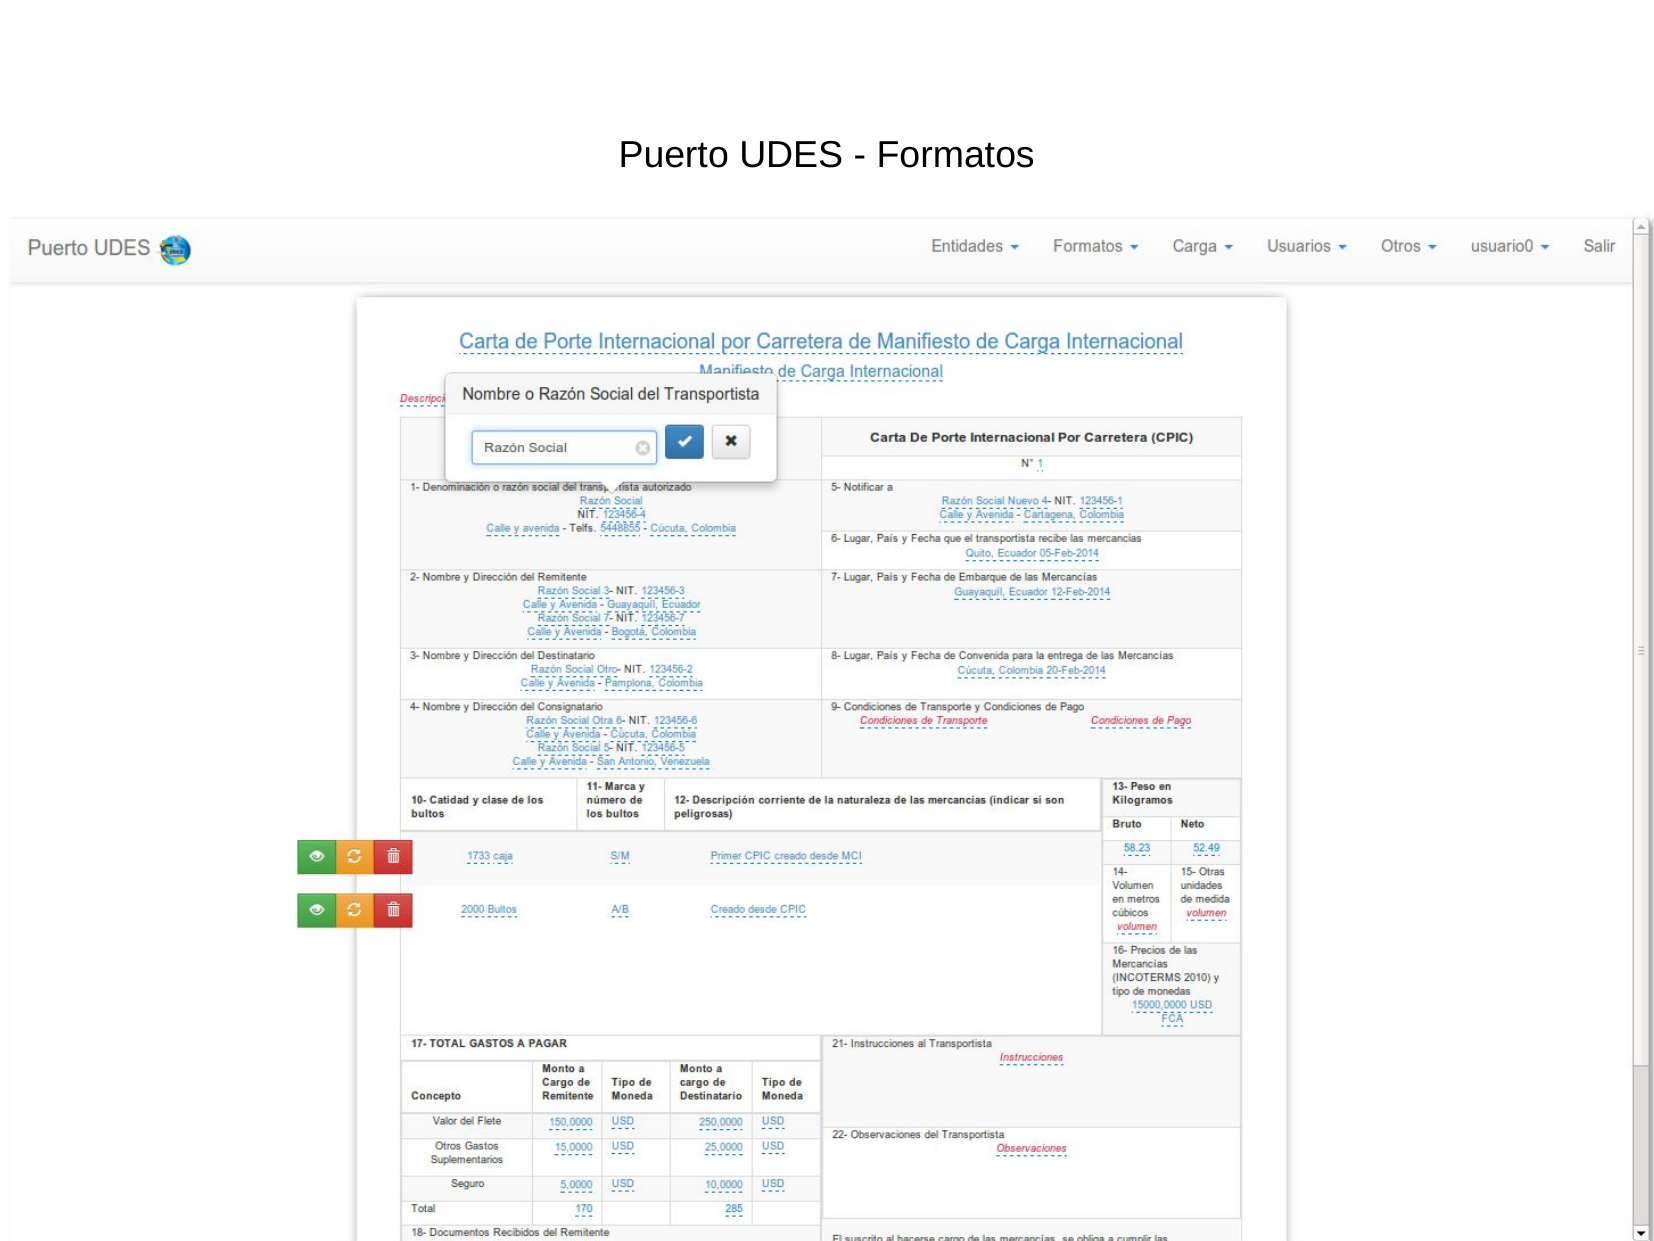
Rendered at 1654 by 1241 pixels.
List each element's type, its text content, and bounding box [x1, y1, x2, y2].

picture [5, 212, 1654, 1241]
text_box Puerto UDES - Formatos [82, 49, 1571, 212]
